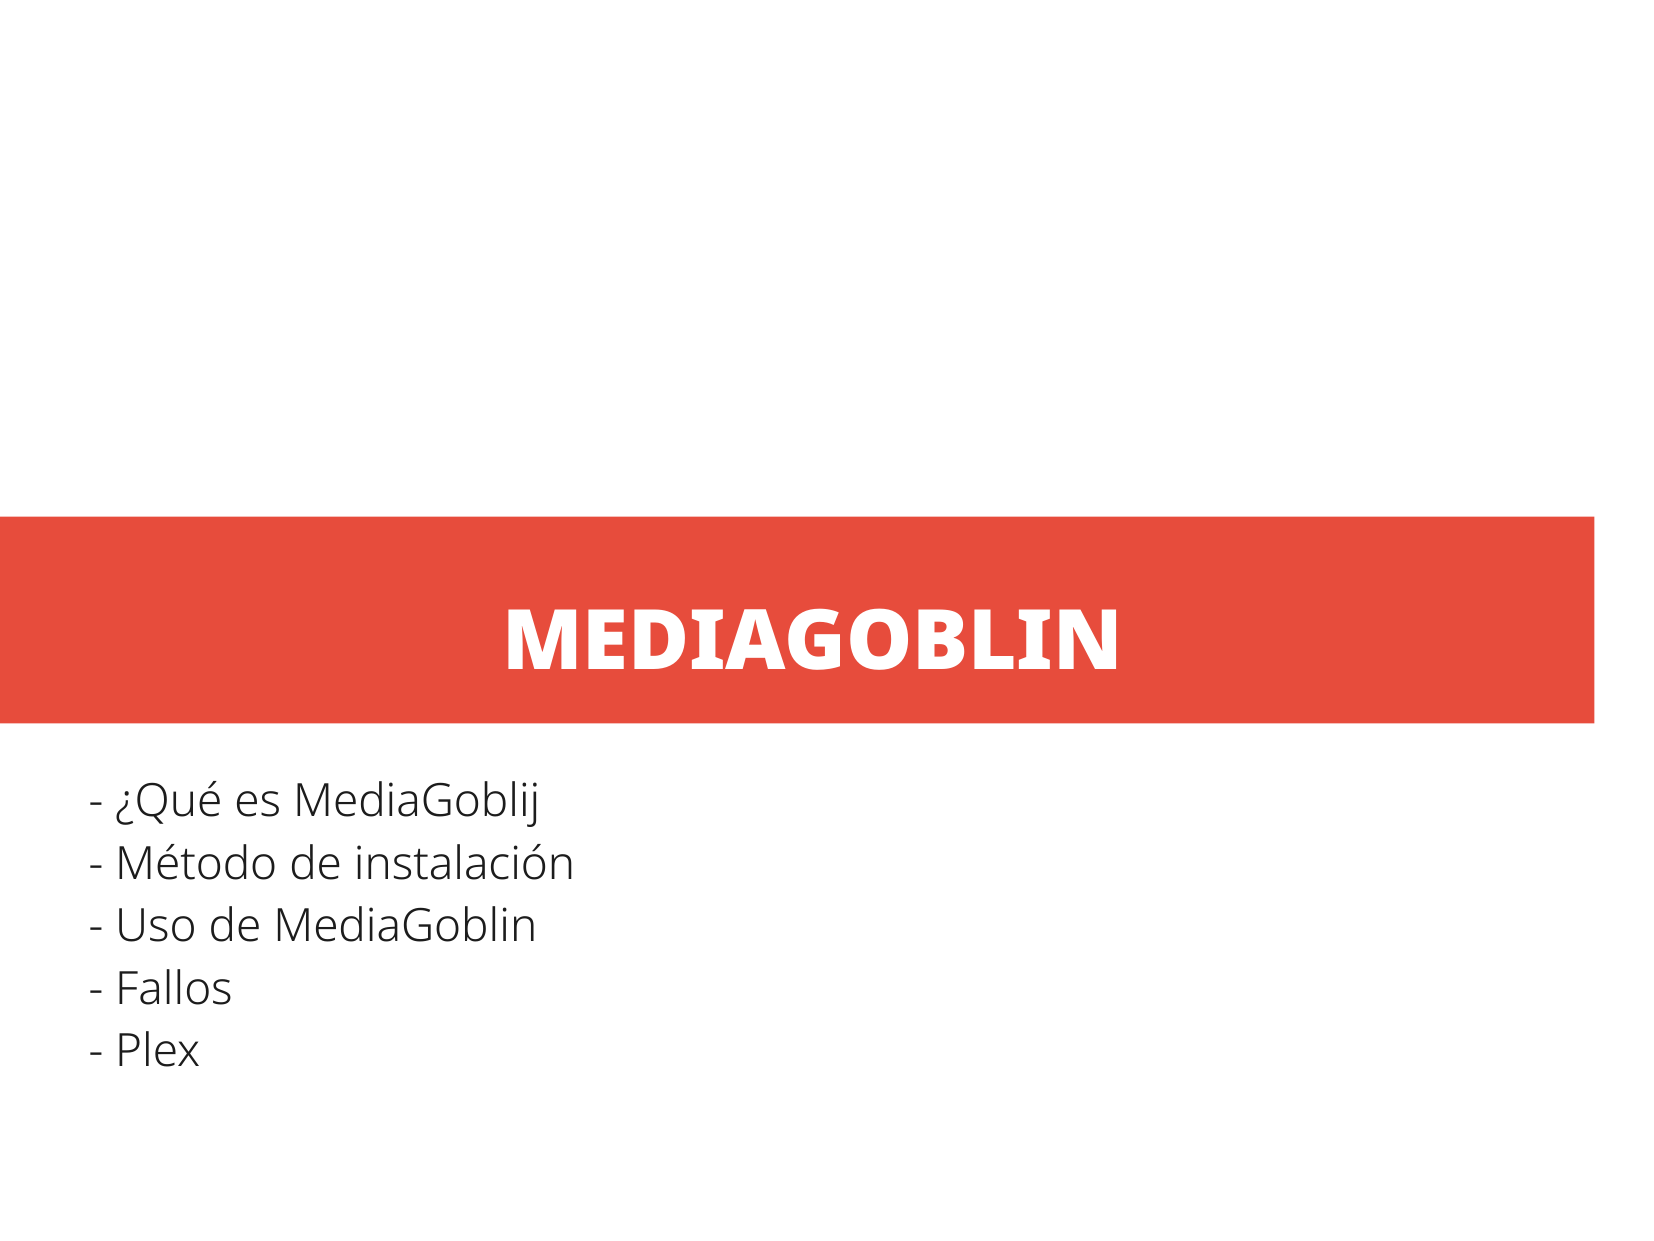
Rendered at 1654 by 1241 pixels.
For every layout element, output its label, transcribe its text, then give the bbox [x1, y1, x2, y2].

title MEDIAGOBLIN [59, 546, 1595, 694]
subtitle - ¿Qué es MediaGoblij - Método de instalación - Uso de MediaGoblin - Fallos - Plex [88, 767, 1595, 1182]
